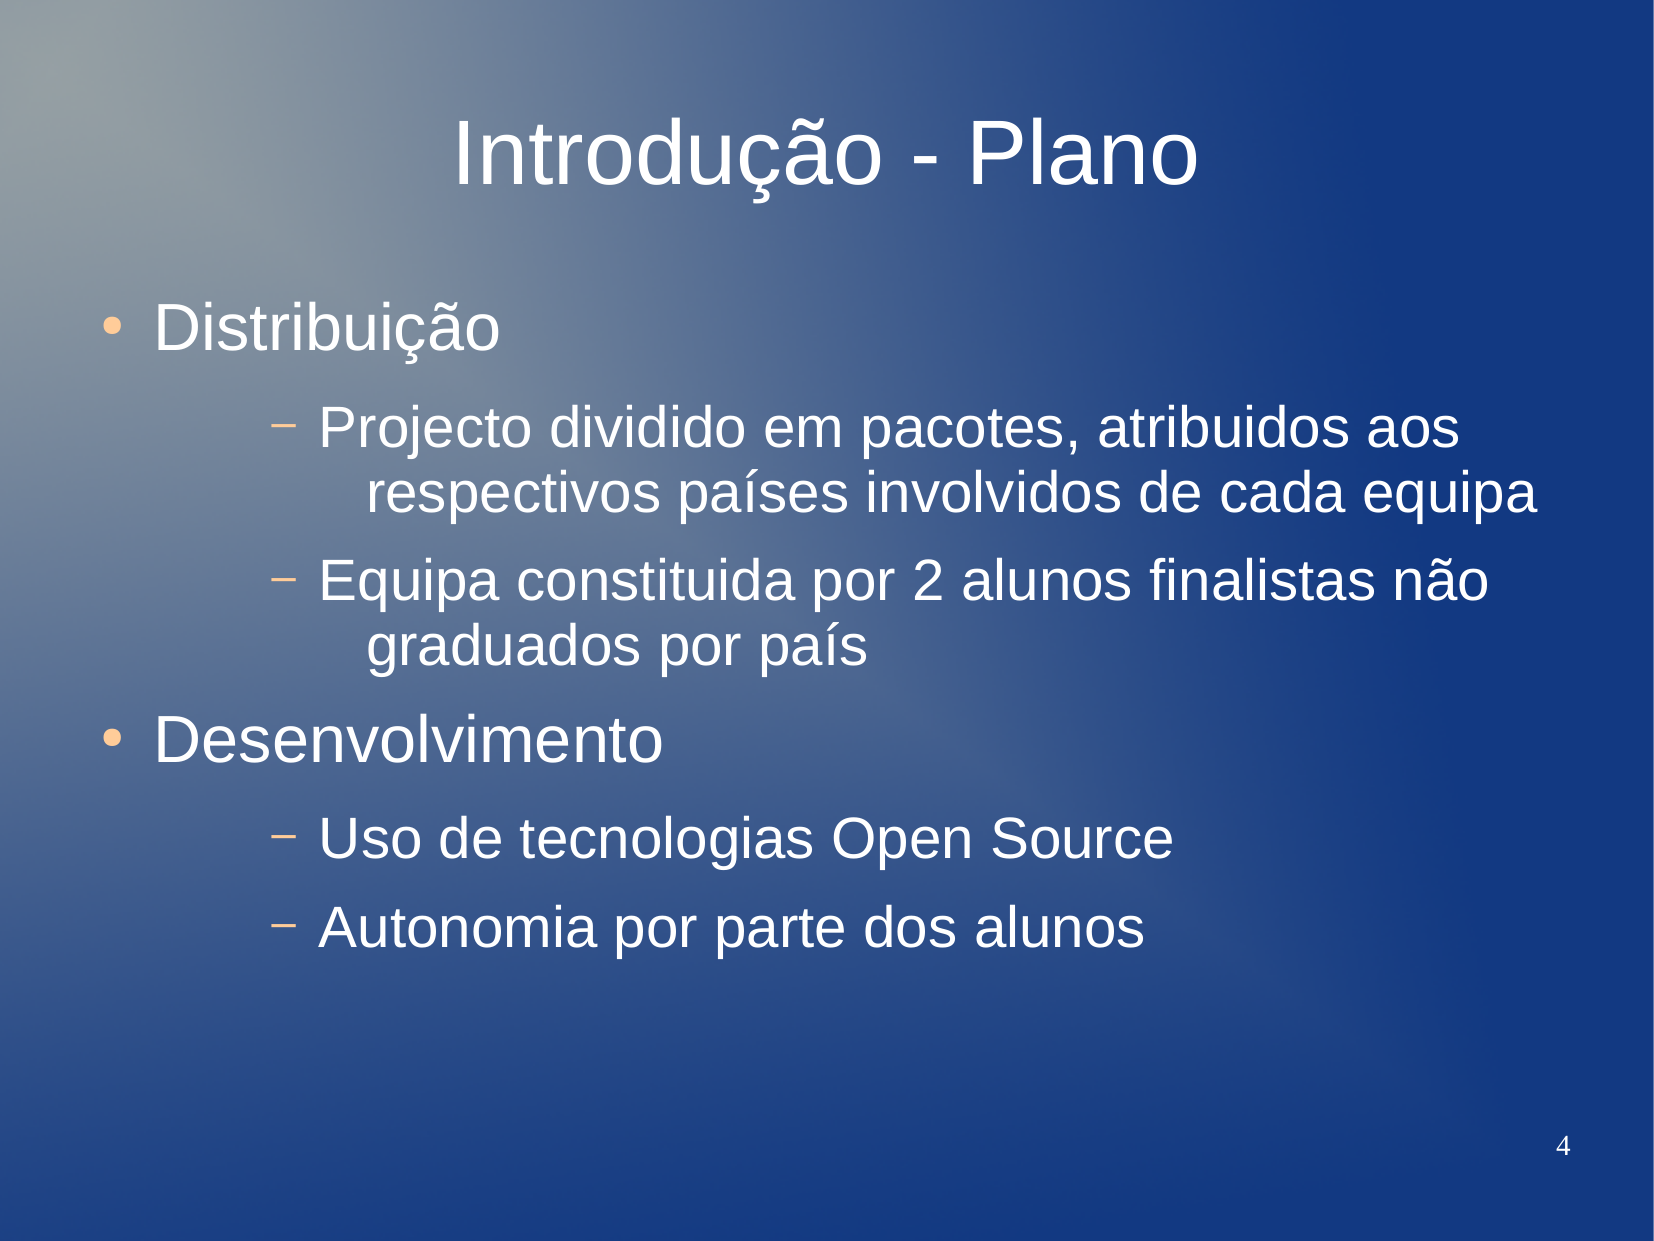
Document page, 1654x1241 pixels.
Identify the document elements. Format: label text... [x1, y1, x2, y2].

list Distribuição Projecto dividido em pacotes, atribuidos aos respectivos países involvidos de cada equipa Equipa constituida por 2 alunos finalistas não graduados por país Desenvolvimento Uso de tecnologias Open Source Autonomia por parte dos alunos [82, 290, 1571, 1109]
picture [0, 0, 1654, 1241]
title Introdução - Plano [82, 49, 1571, 257]
